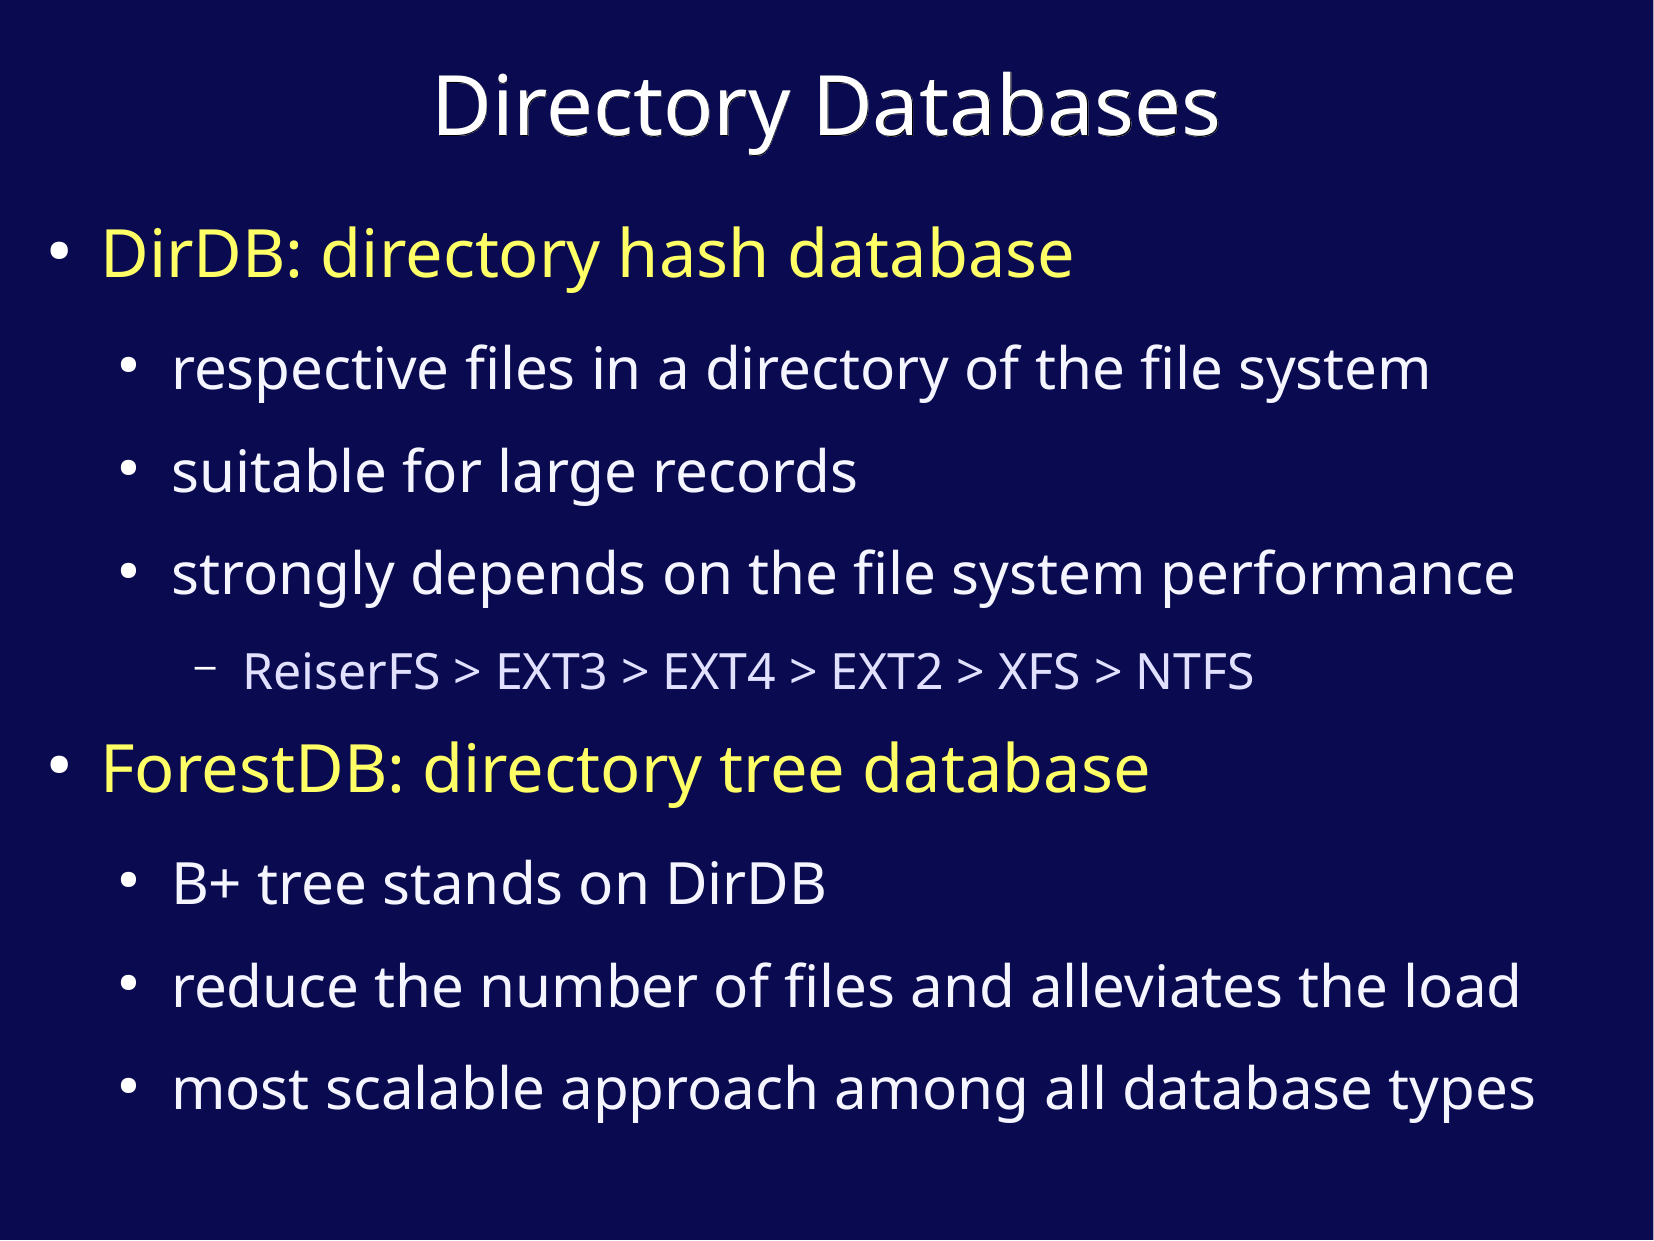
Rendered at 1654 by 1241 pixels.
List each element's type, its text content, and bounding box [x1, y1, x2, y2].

list DirDB: directory hash database respective files in a directory of the file system suitable for large records strongly depends on the file system performance ReiserFS > EXT3 > EXT4 > EXT2 > XFS > NTFS ForestDB: directory tree database B+ tree stands on DirDB reduce the number of files and alleviates the load most scalable approach among all database types [29, 206, 1625, 1211]
title Directory Databases [29, 29, 1625, 178]
